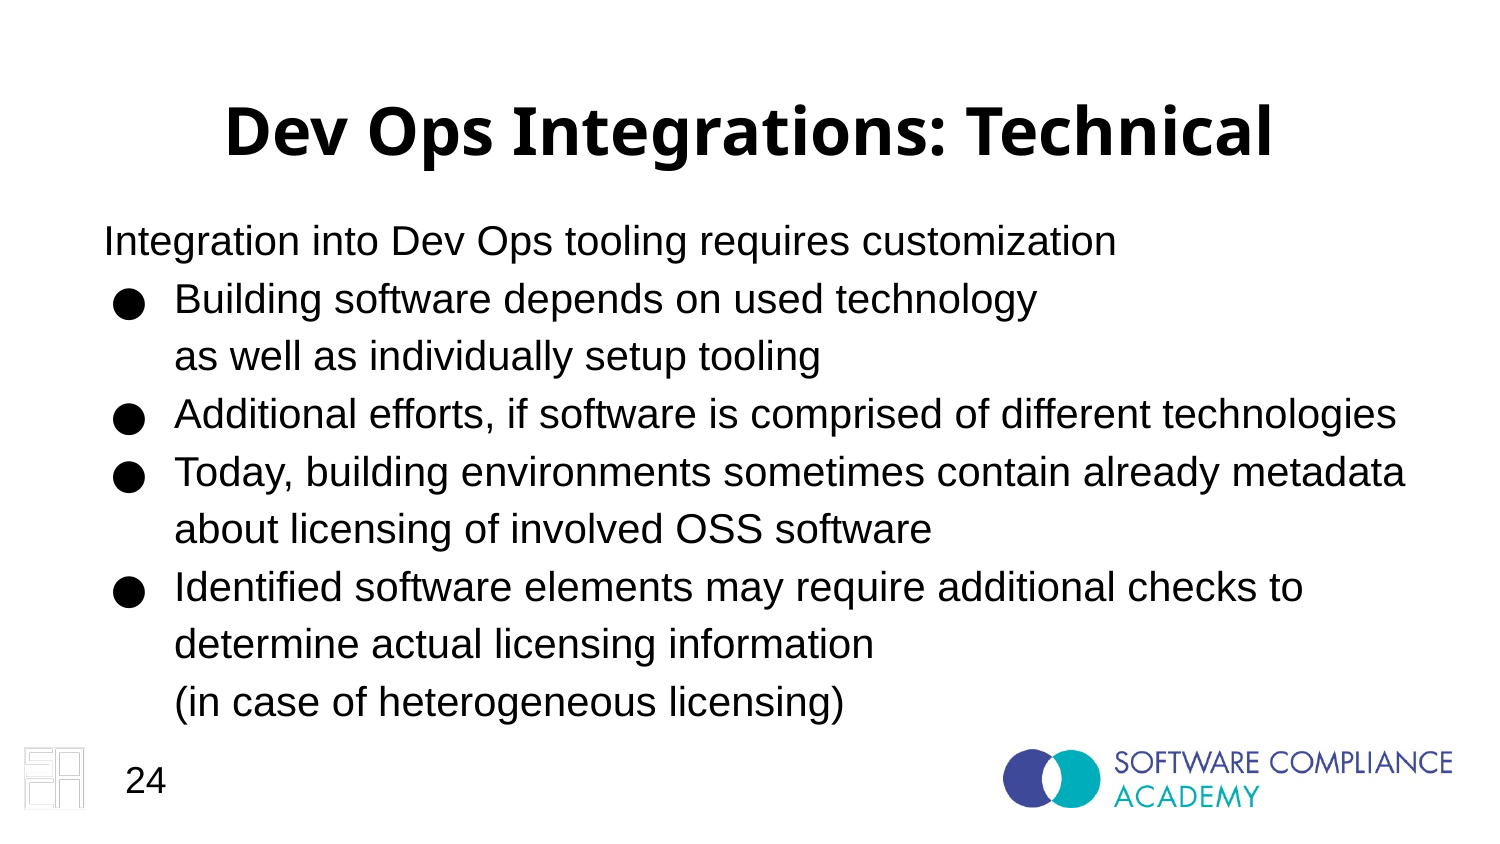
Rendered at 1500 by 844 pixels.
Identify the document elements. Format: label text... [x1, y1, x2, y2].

picture [1003, 749, 1452, 808]
picture [23, 746, 86, 811]
text_box Dev Ops Integrations: Technical [74, 39, 1425, 169]
text_box Integration into Dev Ops tooling requires customization Building software depends on used technology as well as individually setup tooling Additional efforts, if software is comprised of different technologies Today, building environments sometimes contain already metadata about licensing of involved OSS software Identified software elements may require additional checks to determine actual licensing information (in case of heterogeneous licensing) [88, 199, 1447, 741]
